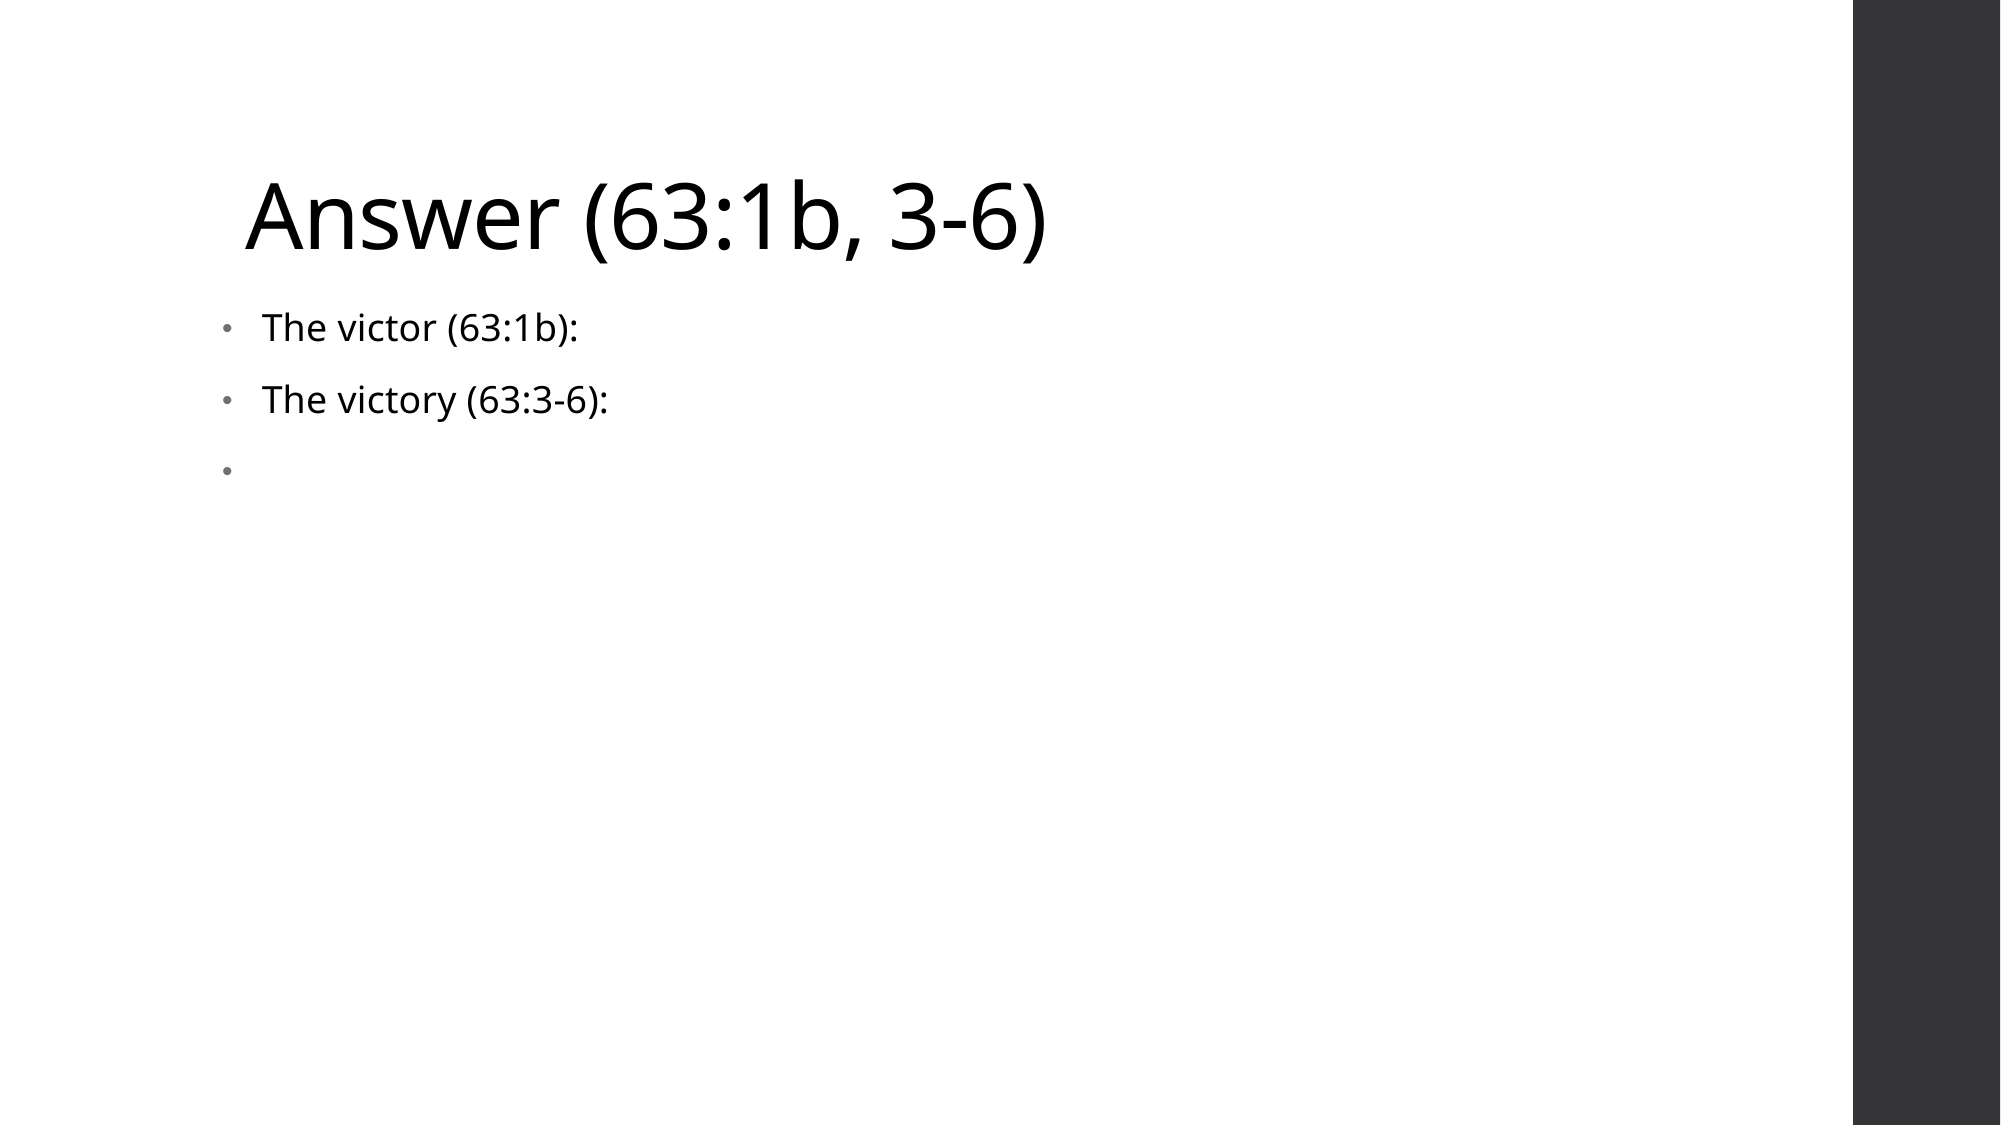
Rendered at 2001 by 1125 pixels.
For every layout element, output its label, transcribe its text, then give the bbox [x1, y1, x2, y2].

title Answer (63:1b, 3-6) [206, 60, 1797, 278]
list The victor (63:1b): The victory (63:3-6): [206, 299, 1617, 1014]
